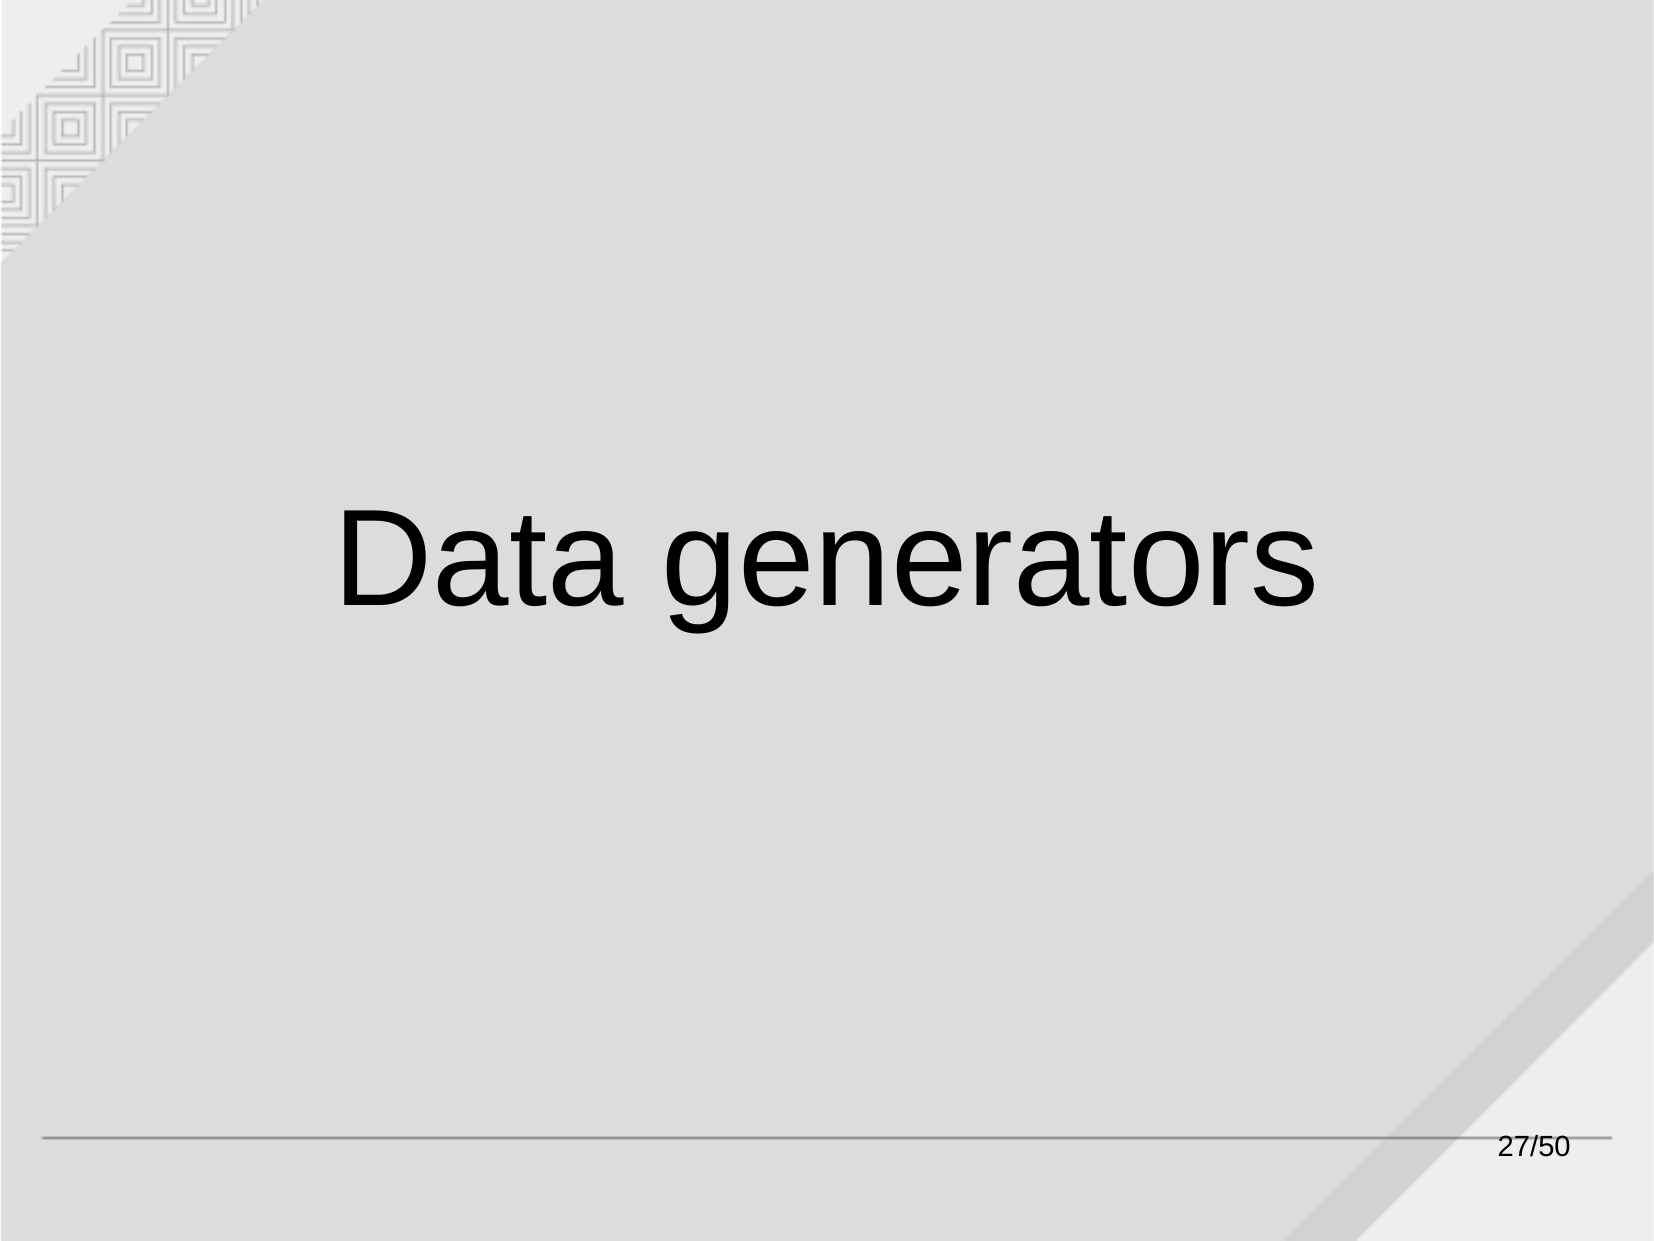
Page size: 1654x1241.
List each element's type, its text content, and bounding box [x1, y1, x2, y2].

title Data generators [82, 480, 1571, 635]
picture [0, 0, 1654, 1241]
